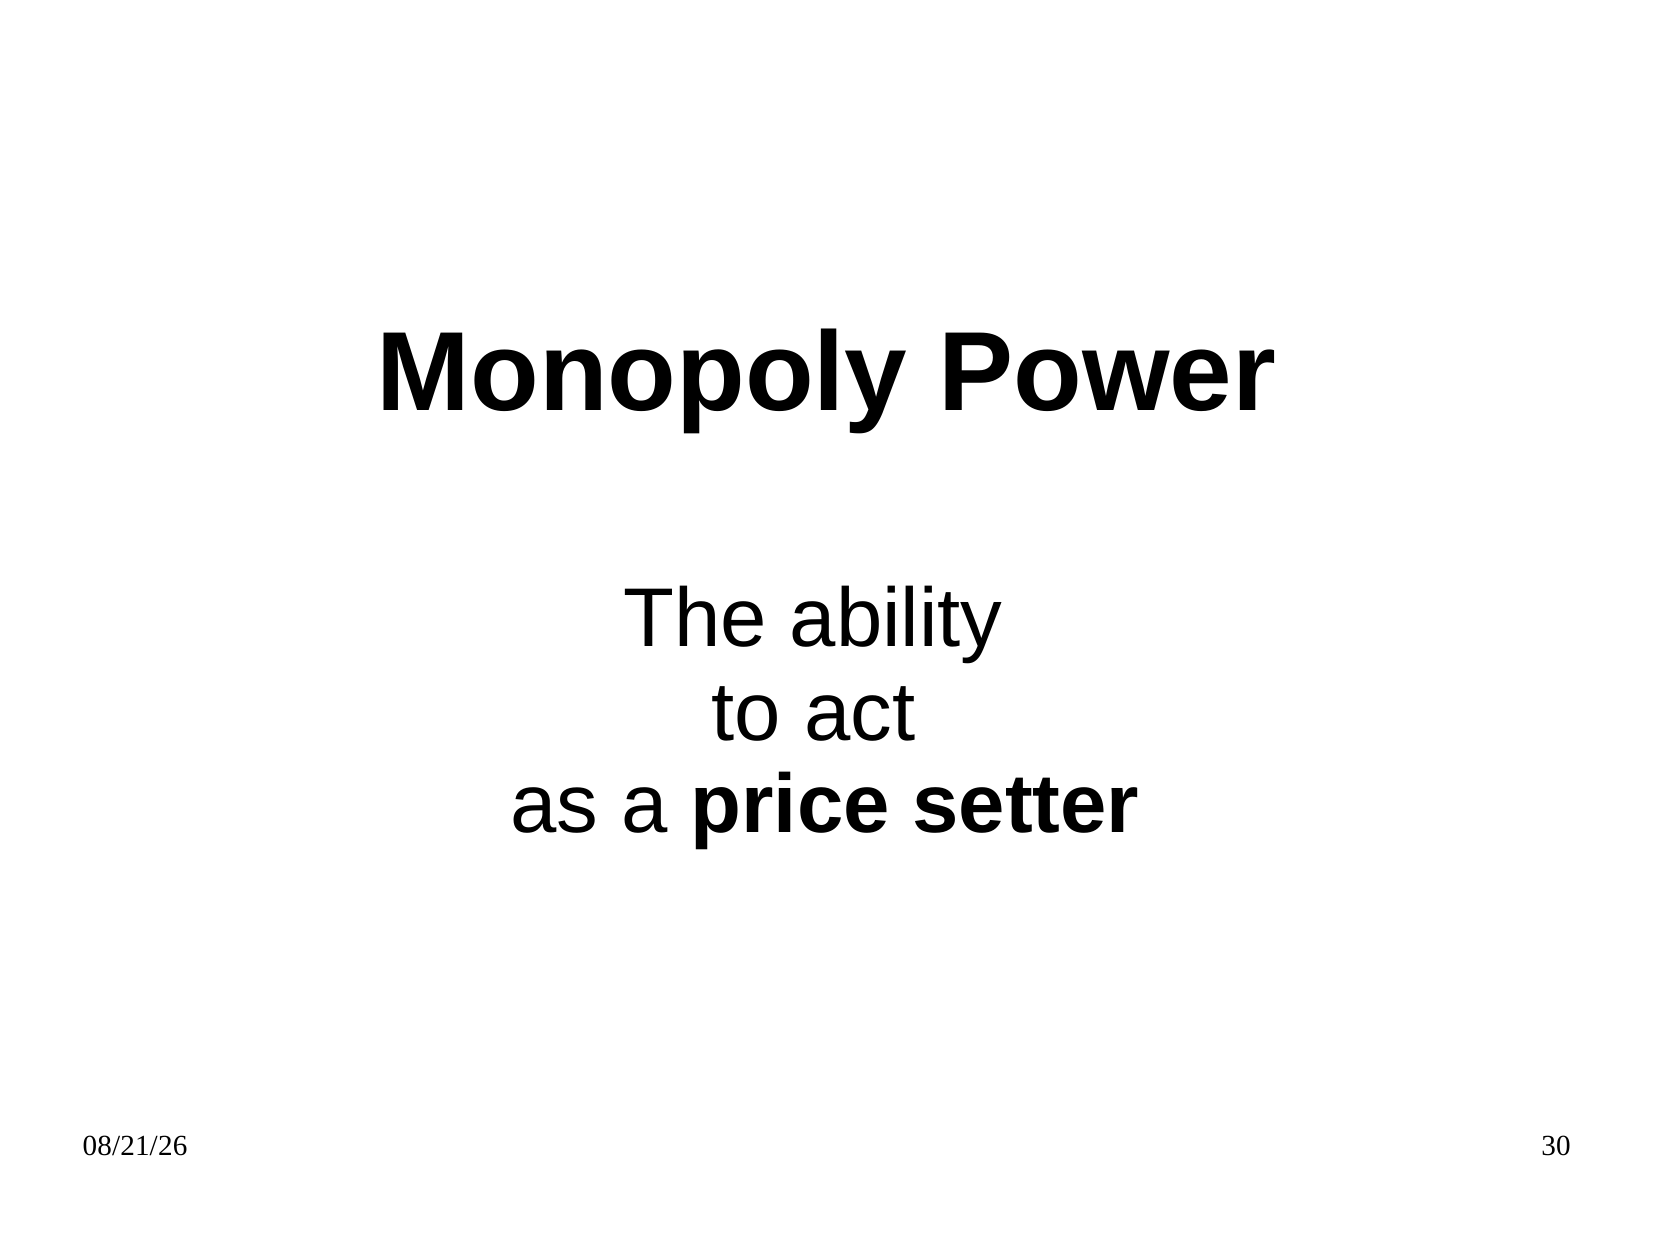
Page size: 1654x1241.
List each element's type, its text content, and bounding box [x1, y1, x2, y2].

subtitle The ability to act as a price setter [80, 571, 1570, 851]
title Monopoly Power [82, 267, 1571, 476]
